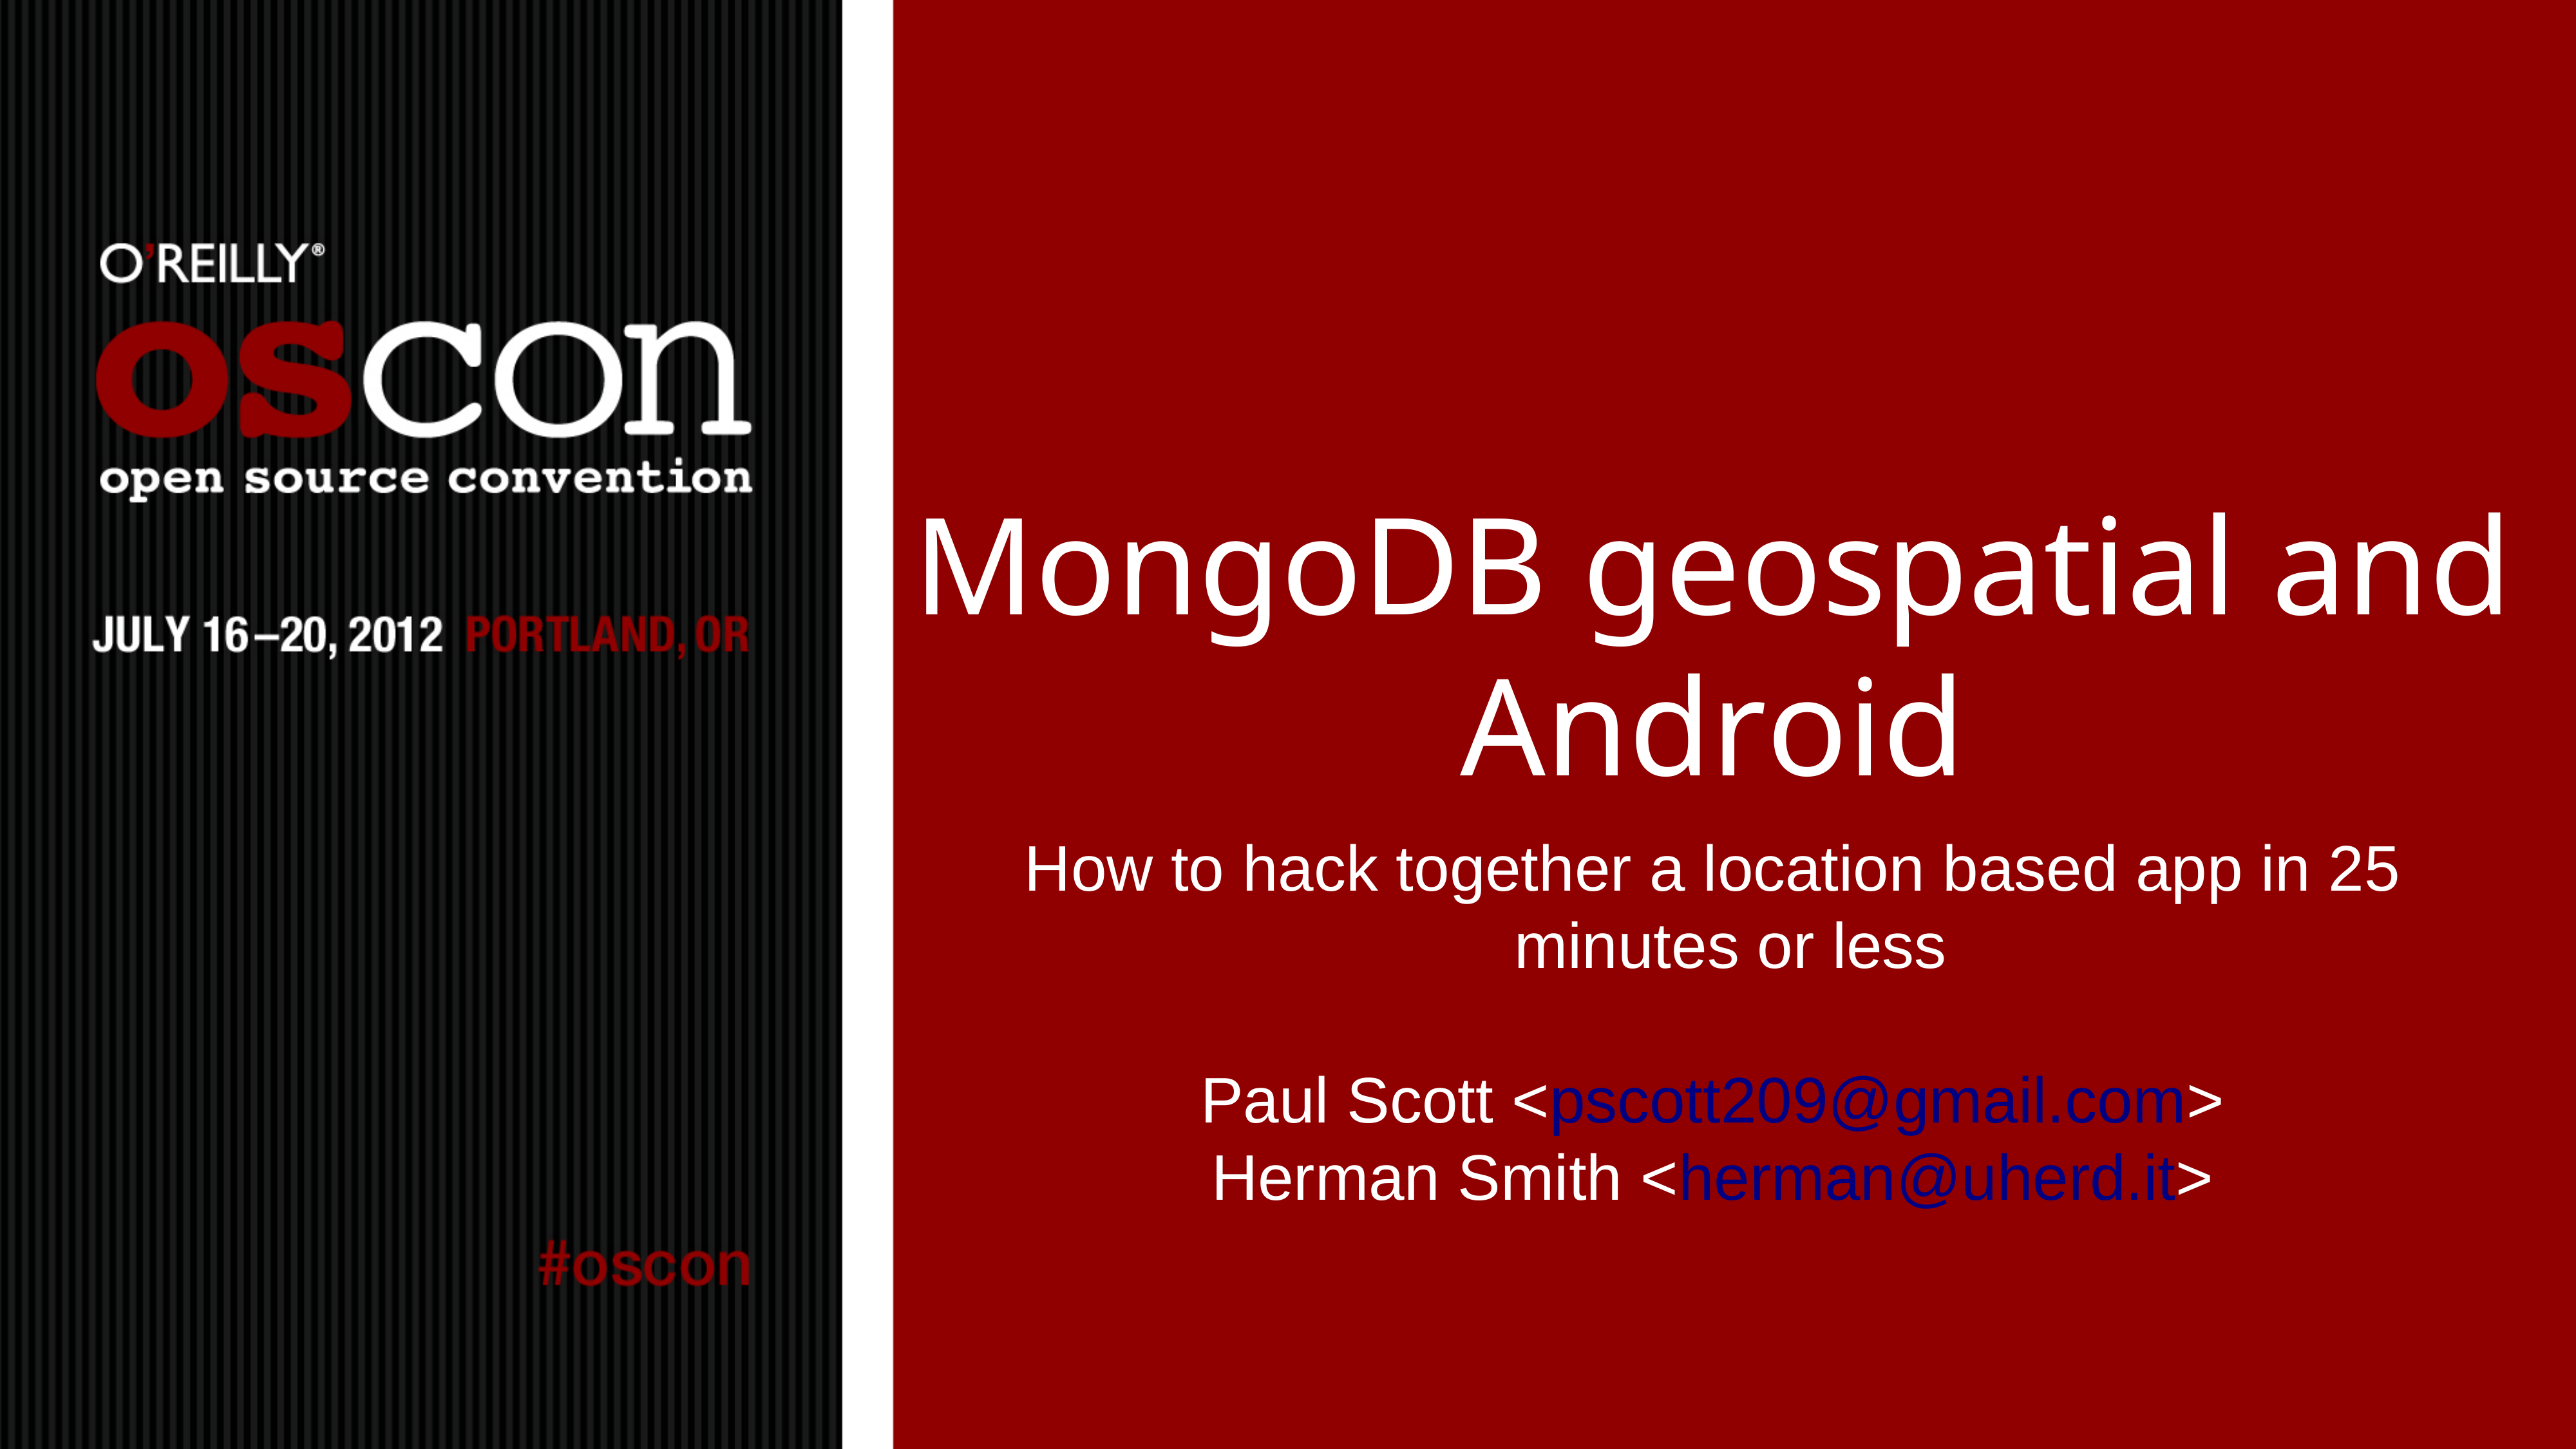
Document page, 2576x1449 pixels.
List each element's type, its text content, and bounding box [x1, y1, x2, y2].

list How to hack together a location based app in 25 minutes or less Paul Scott <pscott209@gmail.com> Herman Smith <herman@uherd.it> [903, 821, 2523, 1449]
title MongoDB geospatial and Android [903, 0, 2523, 808]
picture [0, 0, 2576, 1449]
